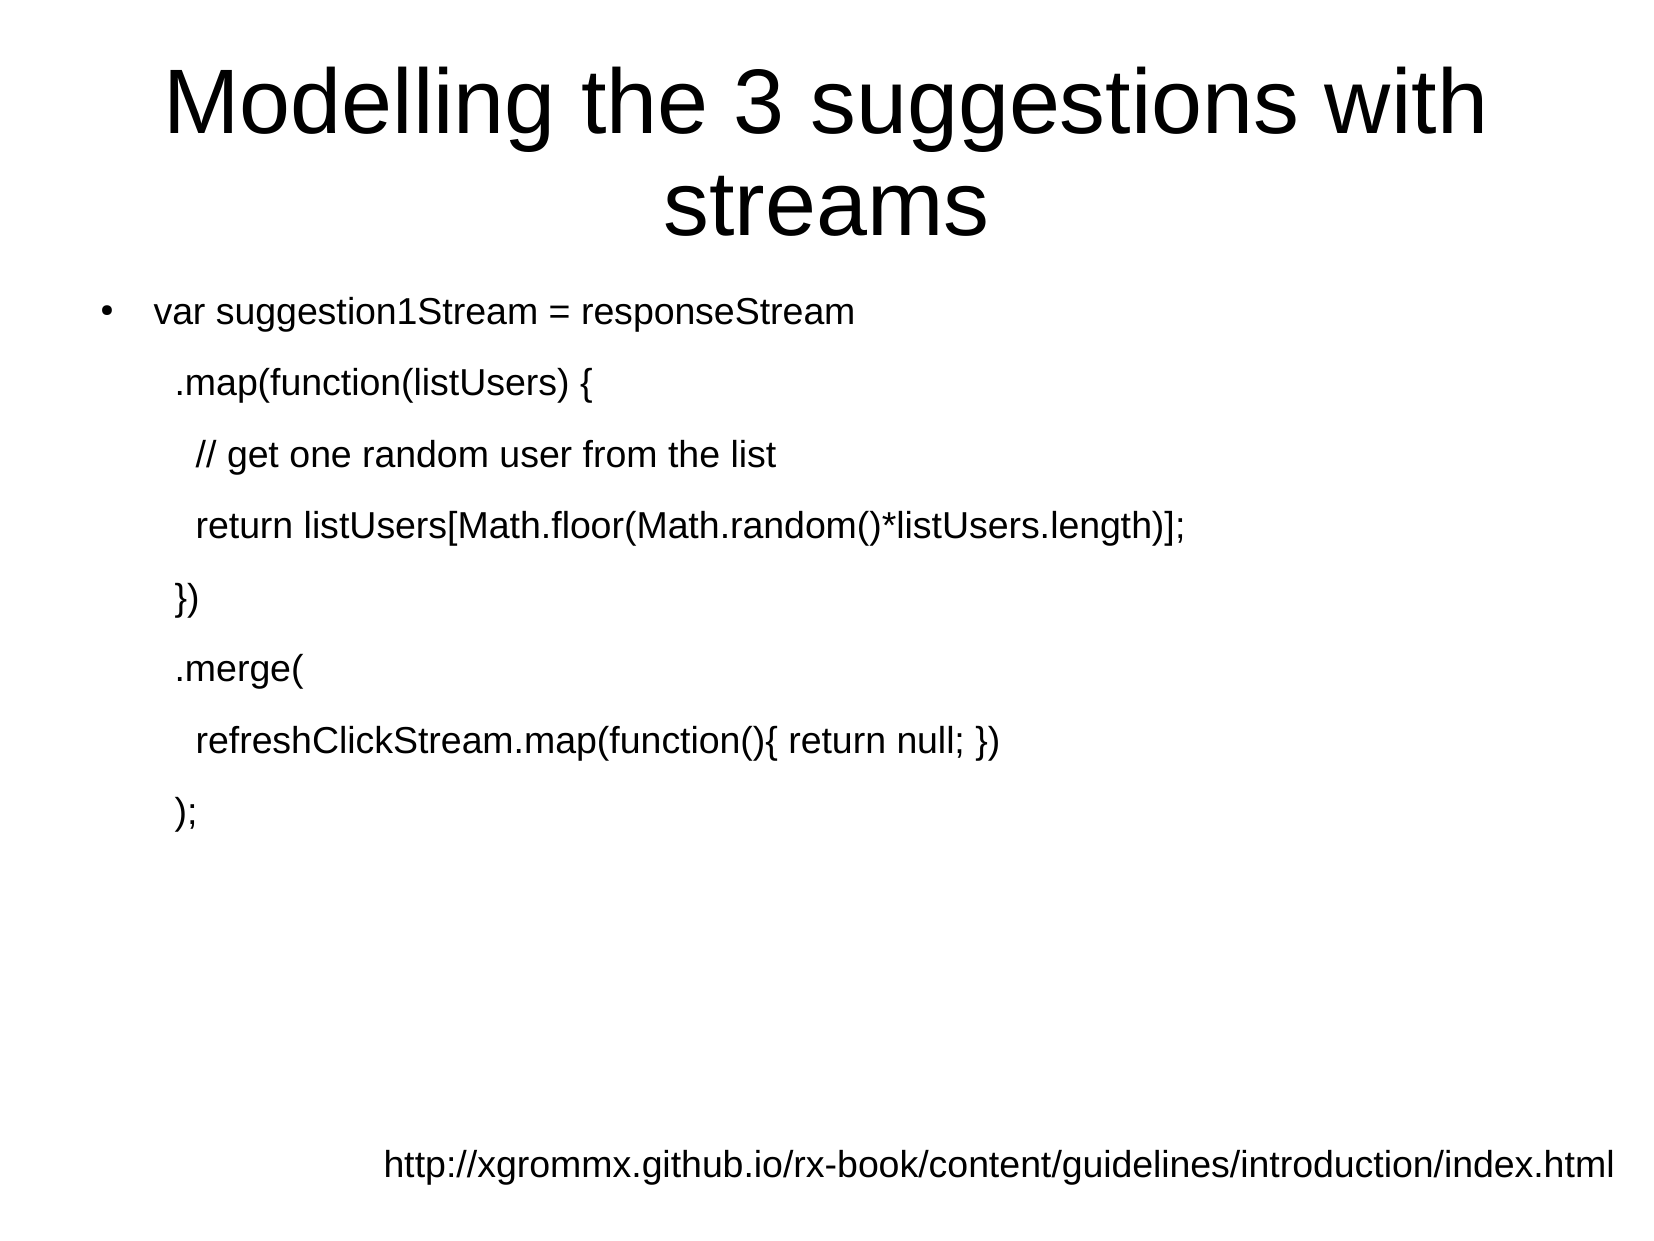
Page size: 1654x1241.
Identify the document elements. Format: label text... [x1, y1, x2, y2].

text_box http://xgrommx.github.io/rx-book/content/guidelines/introduction/index.html [368, 1136, 1630, 1193]
list var suggestion1Stream = responseStream .map(function(listUsers) { // get one random user from the list return listUsers[Math.floor(Math.random()*listUsers.length)]; }) .merge( refreshClickStream.map(function(){ return null; }) ); [82, 290, 1571, 1010]
title Modelling the 3 suggestions with streams [82, 49, 1571, 257]
